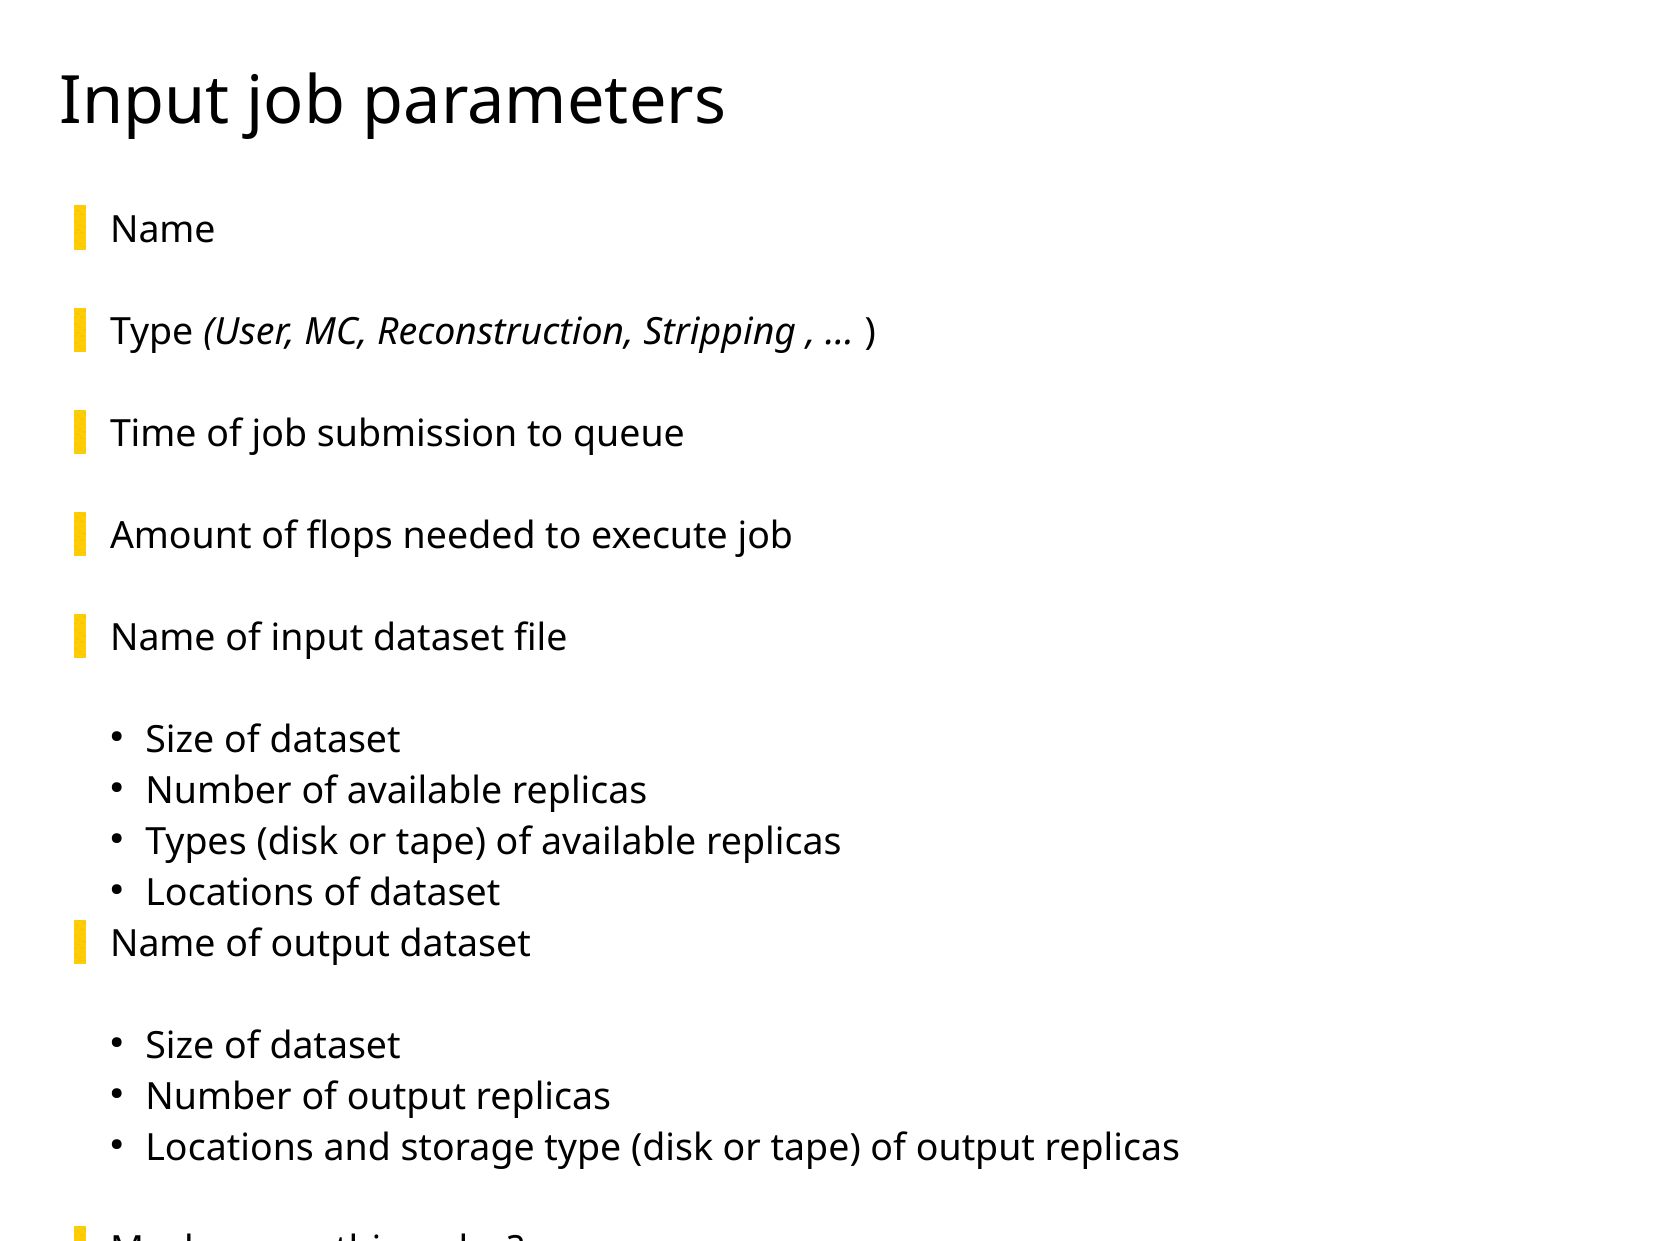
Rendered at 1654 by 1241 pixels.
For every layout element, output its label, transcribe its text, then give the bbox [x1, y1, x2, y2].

picture [74, 1226, 86, 1241]
text_box Input job parameters [44, 44, 1545, 143]
text_box Name Type (User, MC, Reconstruction, Stripping , … ) Time of job submission to queue Amount of flops needed to execute job Name of input dataset file Size of dataset Number of available replicas Types (disk or tape) of available replicas Locations of dataset Name of output dataset Size of dataset Number of output replicas Locations and storage type (disk or tape) of output replicas Maybe something else? [59, 194, 1560, 1192]
